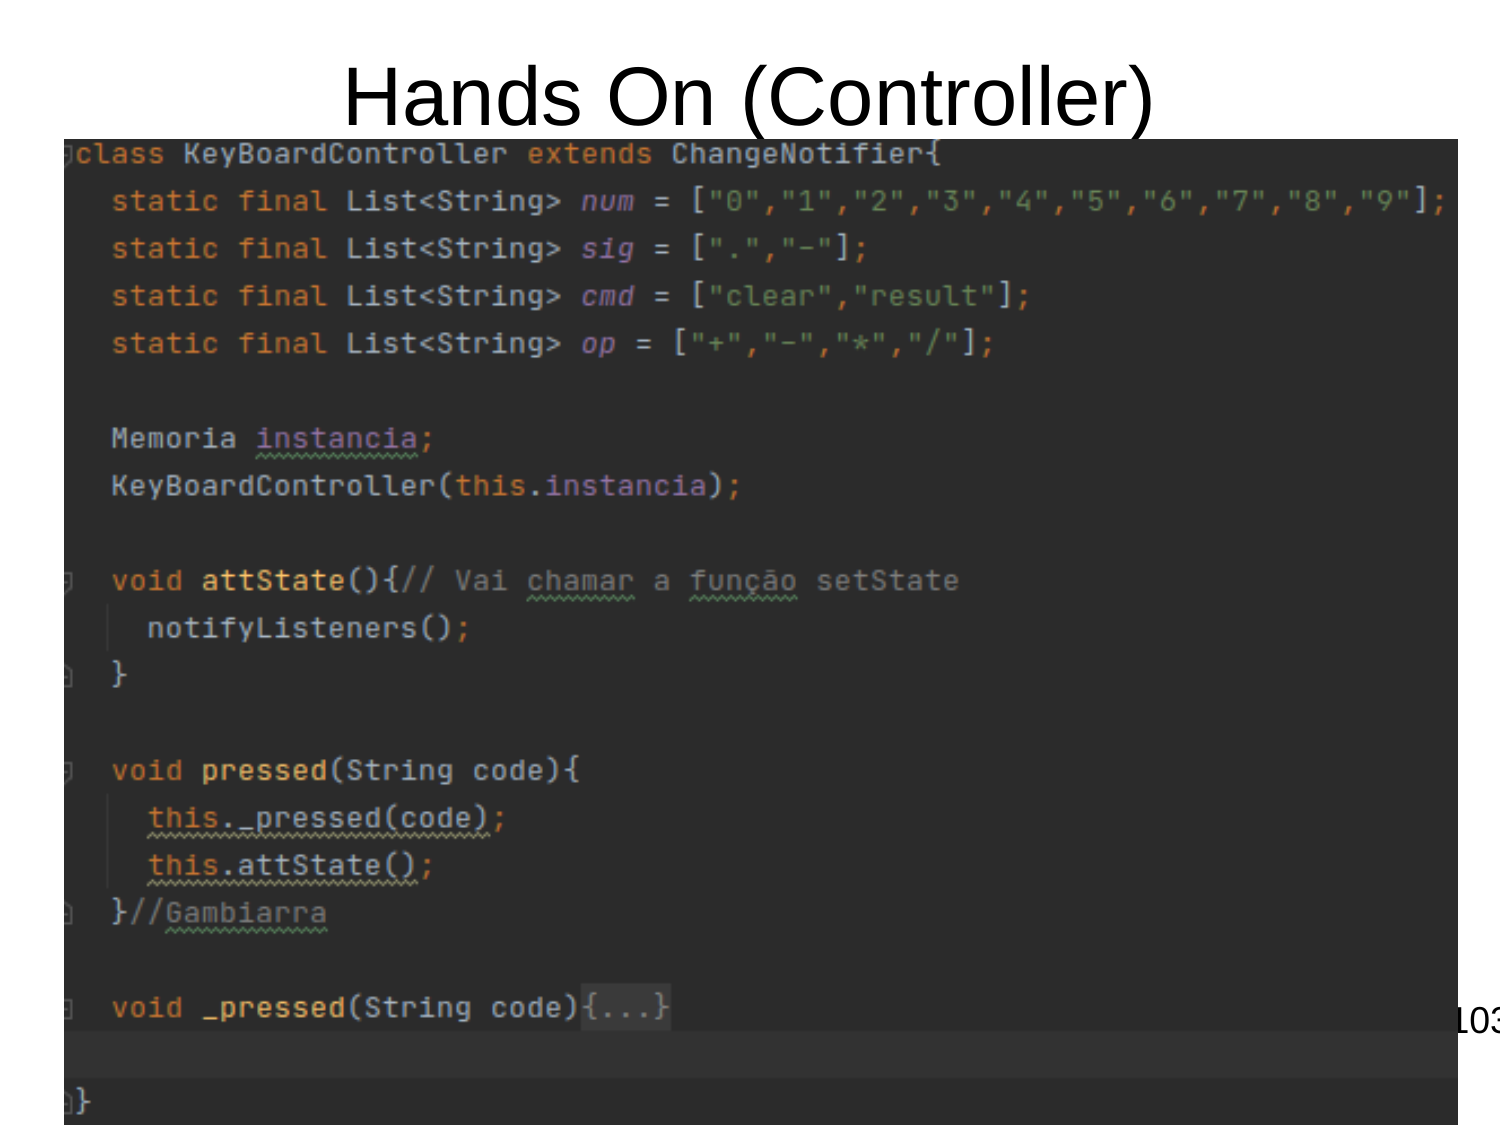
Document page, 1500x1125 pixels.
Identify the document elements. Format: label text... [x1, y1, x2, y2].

picture [64, 139, 1458, 1125]
text_box Hands On (Controller) [74, 30, 1425, 139]
